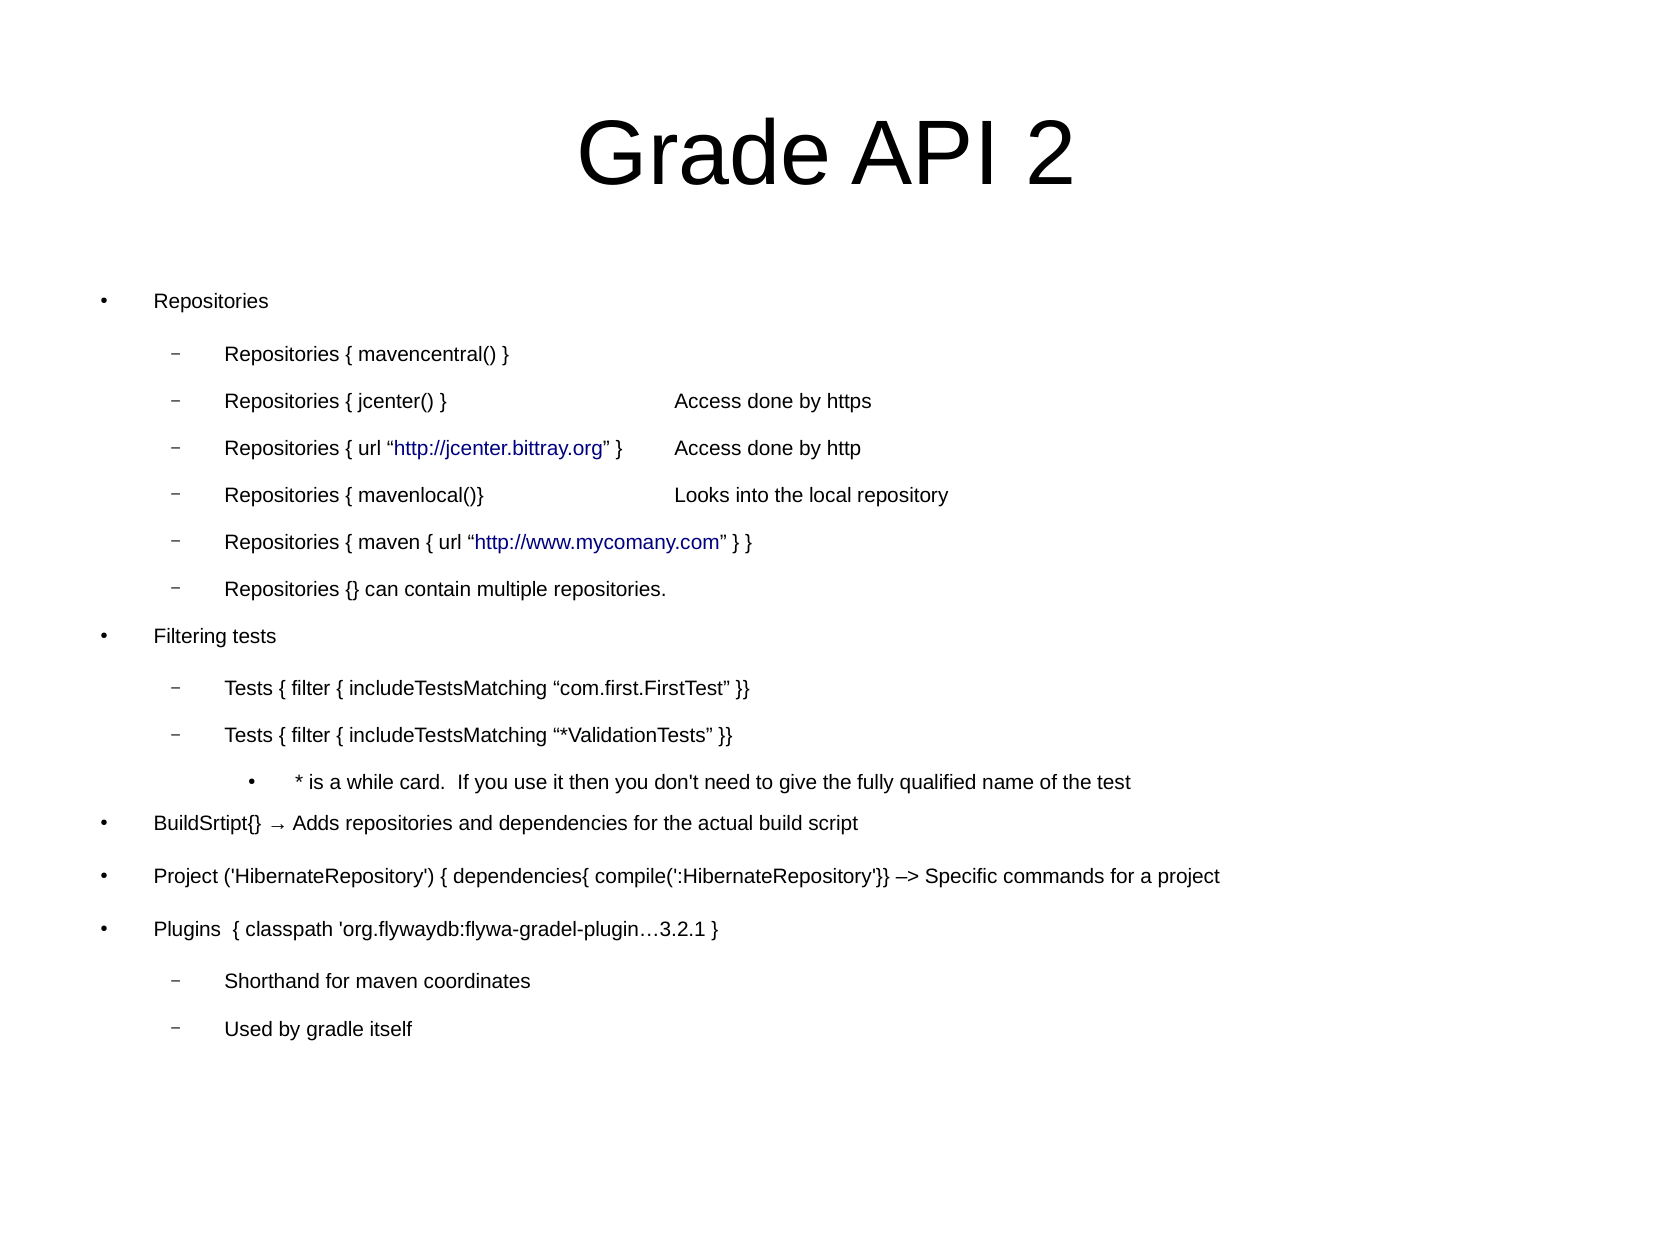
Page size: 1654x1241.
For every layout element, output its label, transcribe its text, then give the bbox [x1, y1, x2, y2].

title Grade API 2 [82, 49, 1571, 257]
list Repositories Repositories { mavencentral() } Repositories { jcenter() } Access done by https Repositories { url “http://jcenter.bittray.org” } Access done by http Repositories { mavenlocal()} Looks into the local repository Repositories { maven { url “http://www.mycomany.com” } } Repositories {} can contain multiple repositories. Filtering tests Tests { filter { includeTestsMatching “com.first.FirstTest” }} Tests { filter { includeTestsMatching “*ValidationTests” }} * is a while card. If you use it then you don't need to give the fully qualified name of the test BuildSrtipt{} → Adds repositories and dependencies for the actual build script Project ('HibernateRepository') { dependencies{ compile(':HibernateRepository'}} –> Specific commands for a project Plugins { classpath 'org.flywaydb:flywa-gradel-plugin…3.2.1 } Shorthand for maven coordinates Used by gradle itself [82, 290, 1571, 1216]
